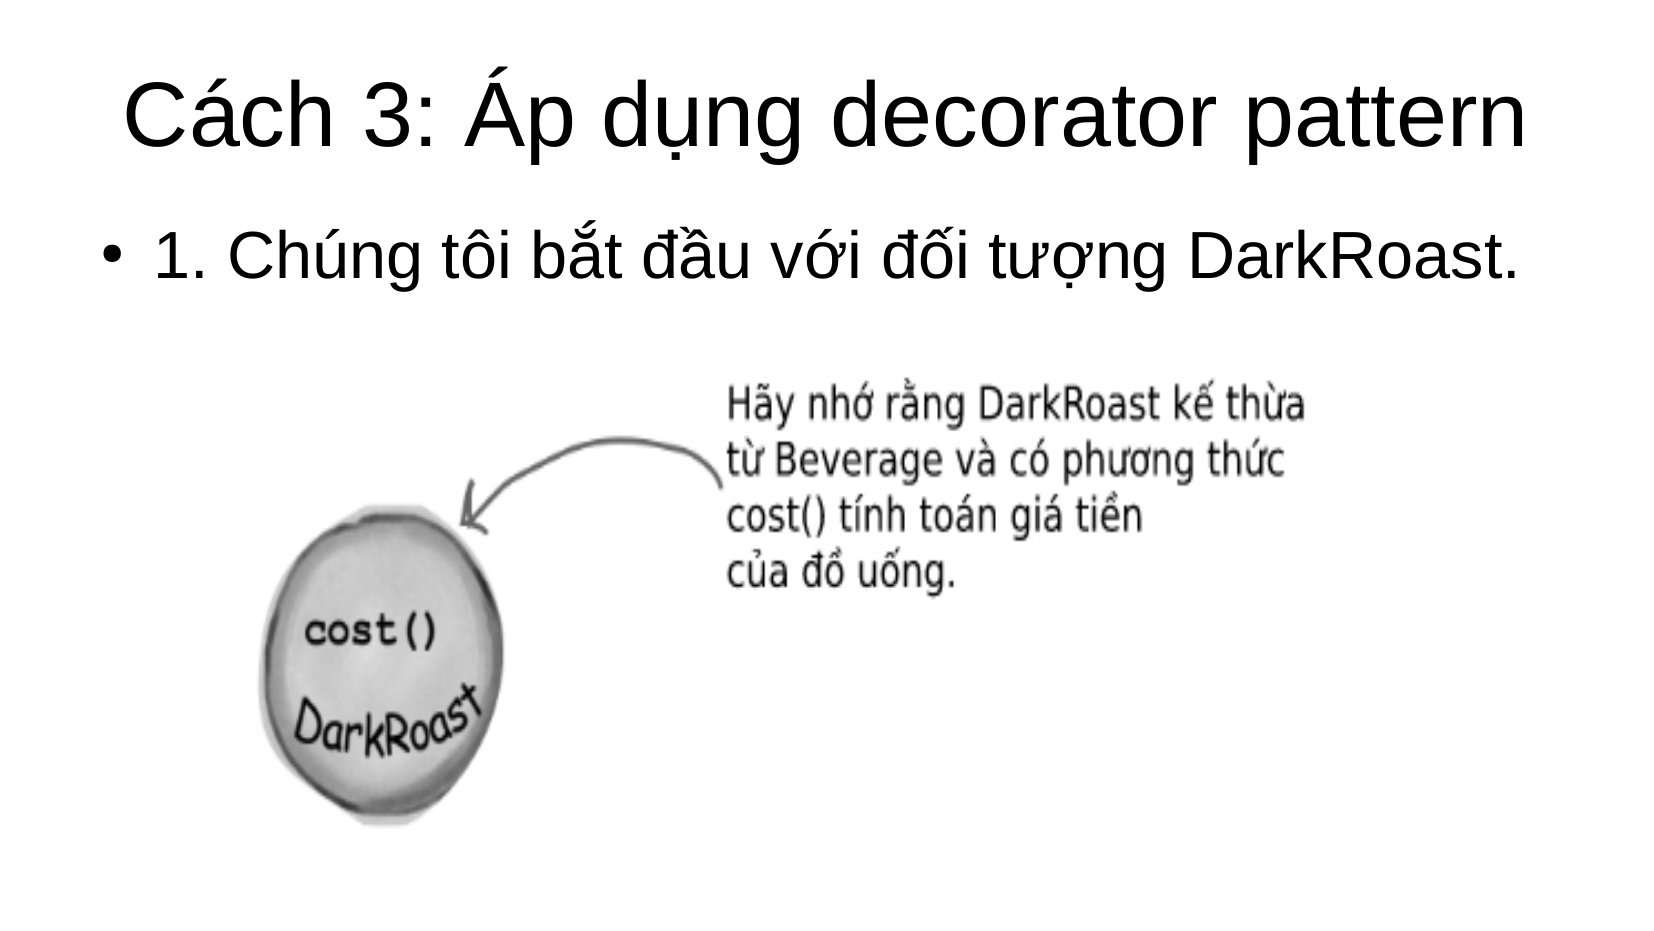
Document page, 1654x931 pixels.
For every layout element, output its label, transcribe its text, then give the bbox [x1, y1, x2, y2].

list 1. Chúng tôi bắt đầu với đối tượng DarkRoast. [82, 217, 1571, 758]
picture [255, 344, 1351, 856]
title Cách 3: Áp dụng decorator pattern [82, 37, 1571, 193]
